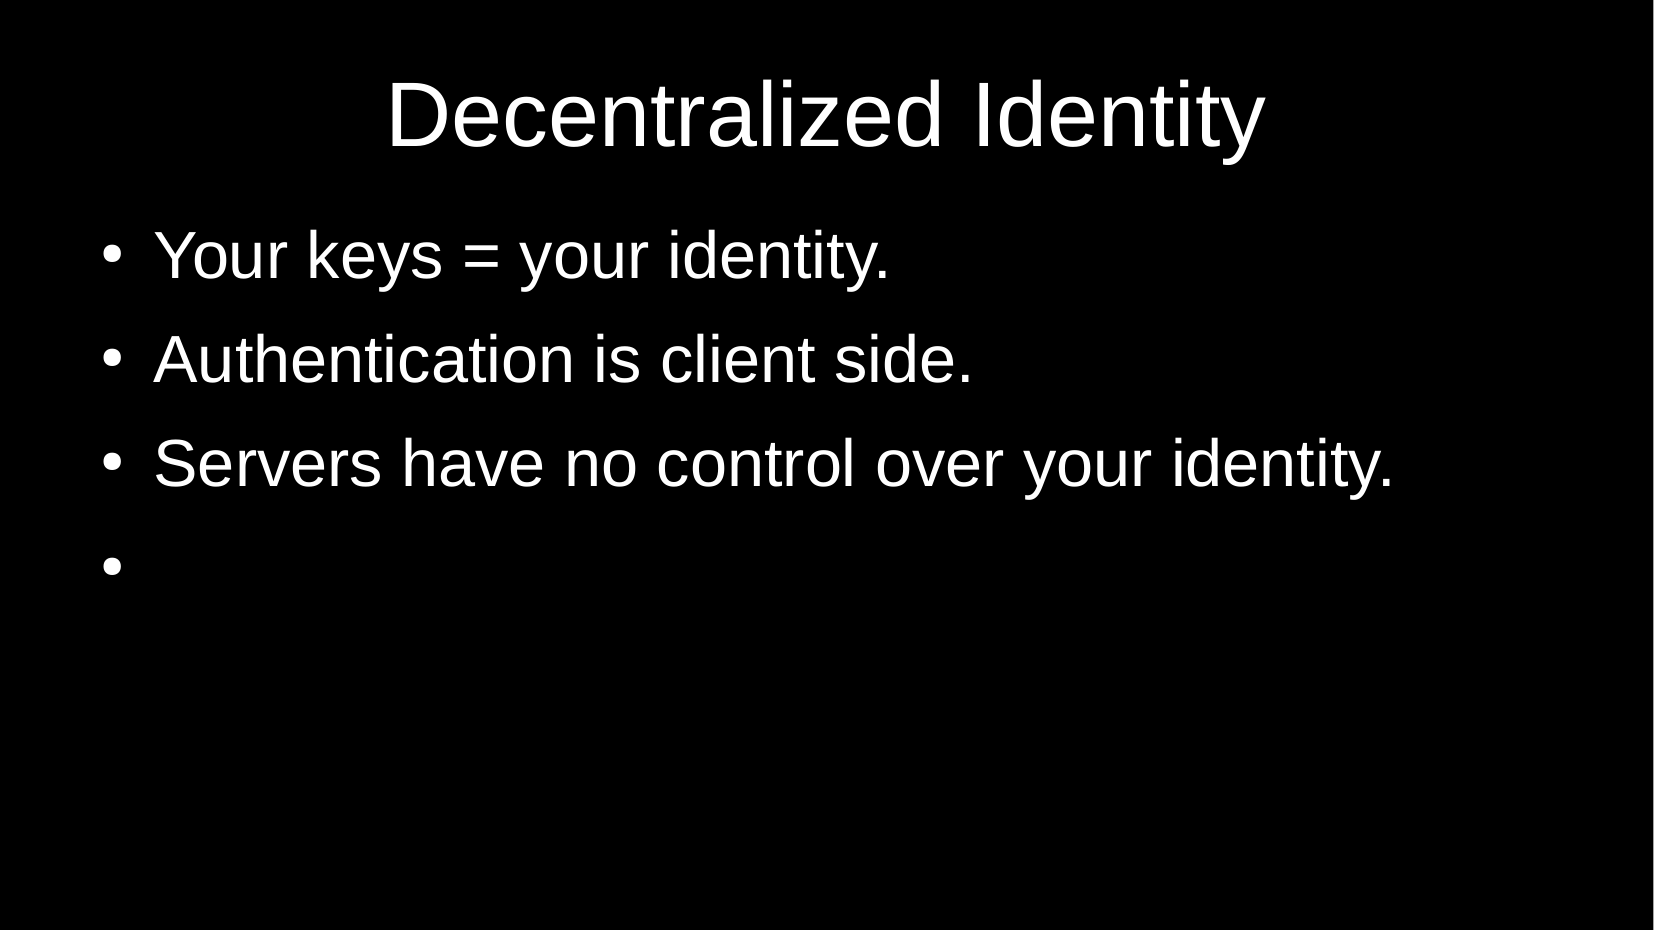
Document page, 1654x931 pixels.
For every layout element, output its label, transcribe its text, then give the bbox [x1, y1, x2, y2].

list Your keys = your identity. Authentication is client side. Servers have no control over your identity. [82, 217, 1571, 758]
title Decentralized Identity [82, 37, 1571, 193]
